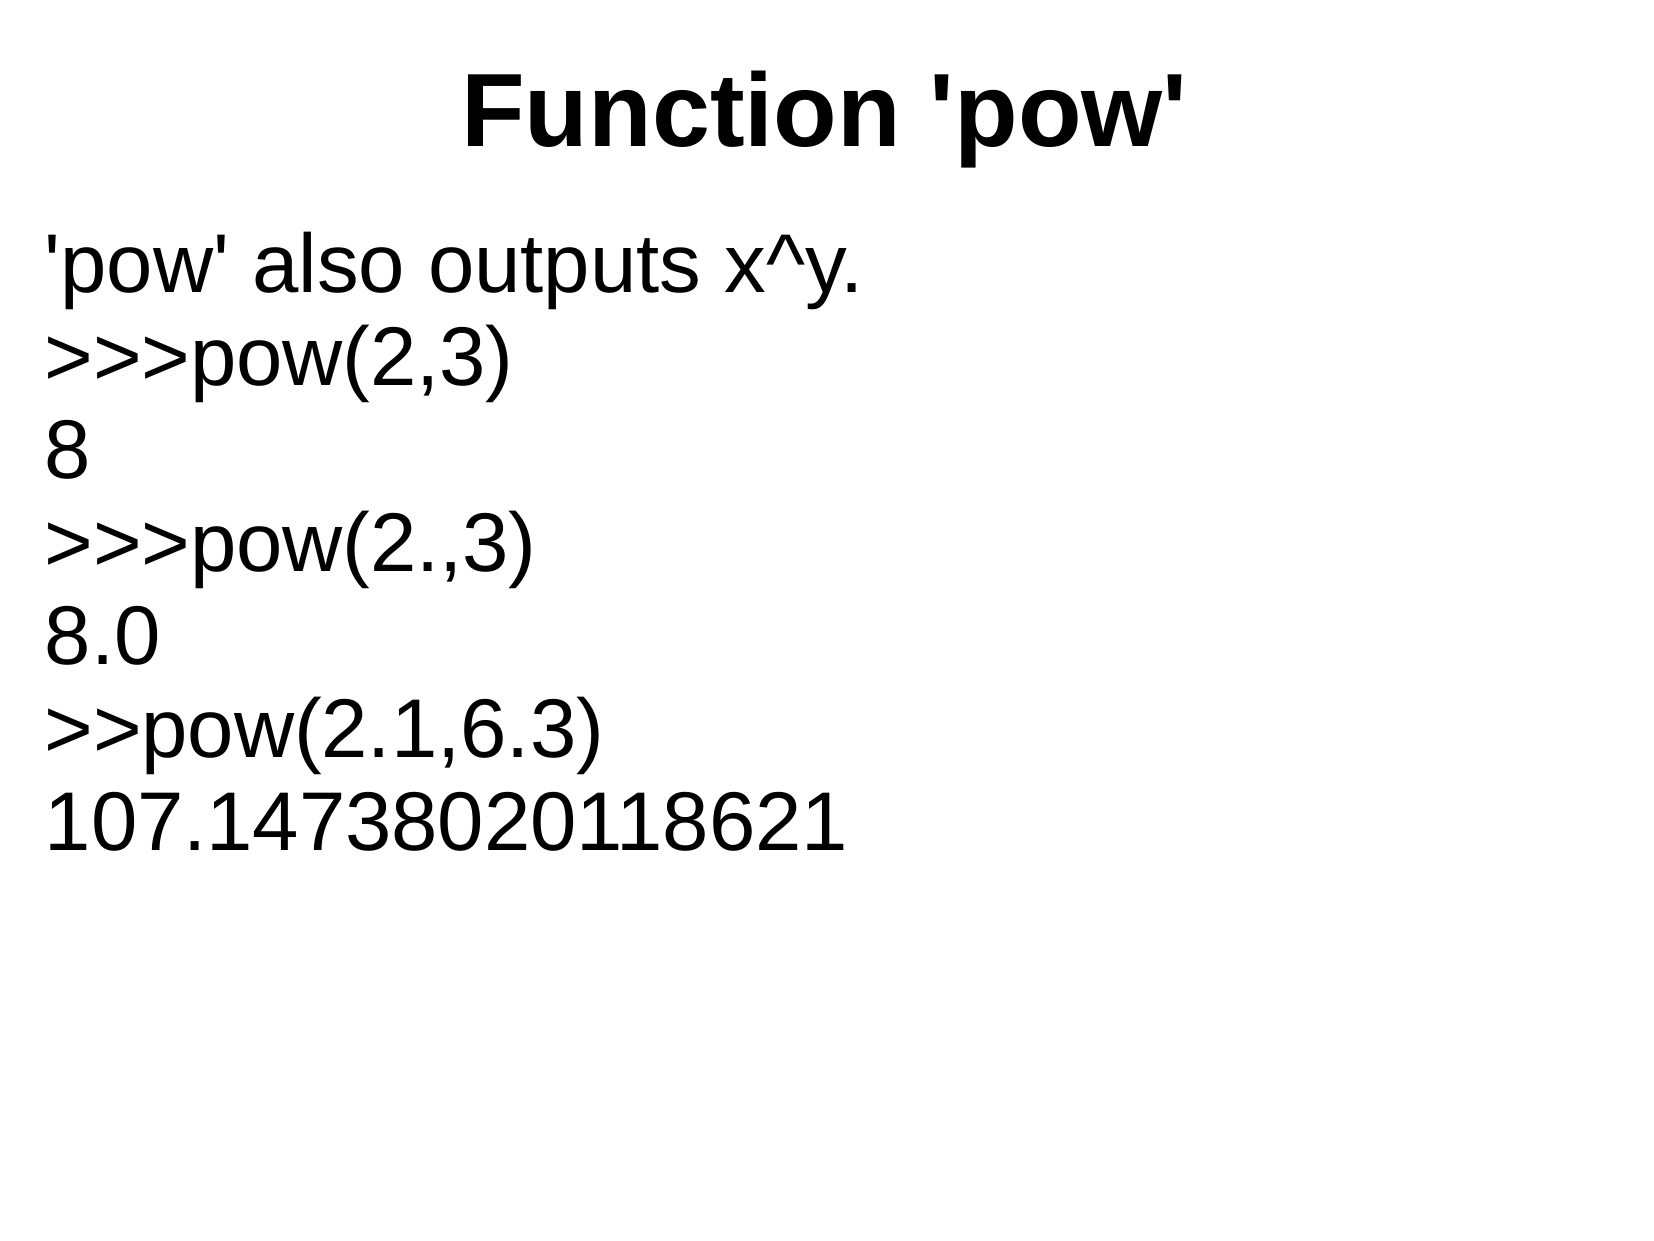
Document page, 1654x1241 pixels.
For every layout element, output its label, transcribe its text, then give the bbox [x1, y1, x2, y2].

text_box 'pow' also outputs x^y. >>>pow(2,3) 8 >>>pow(2.,3) 8.0 >>pow(2.1,6.3) 107.14738020118621 [30, 210, 1606, 878]
text_box Function 'pow' [45, 45, 1606, 177]
